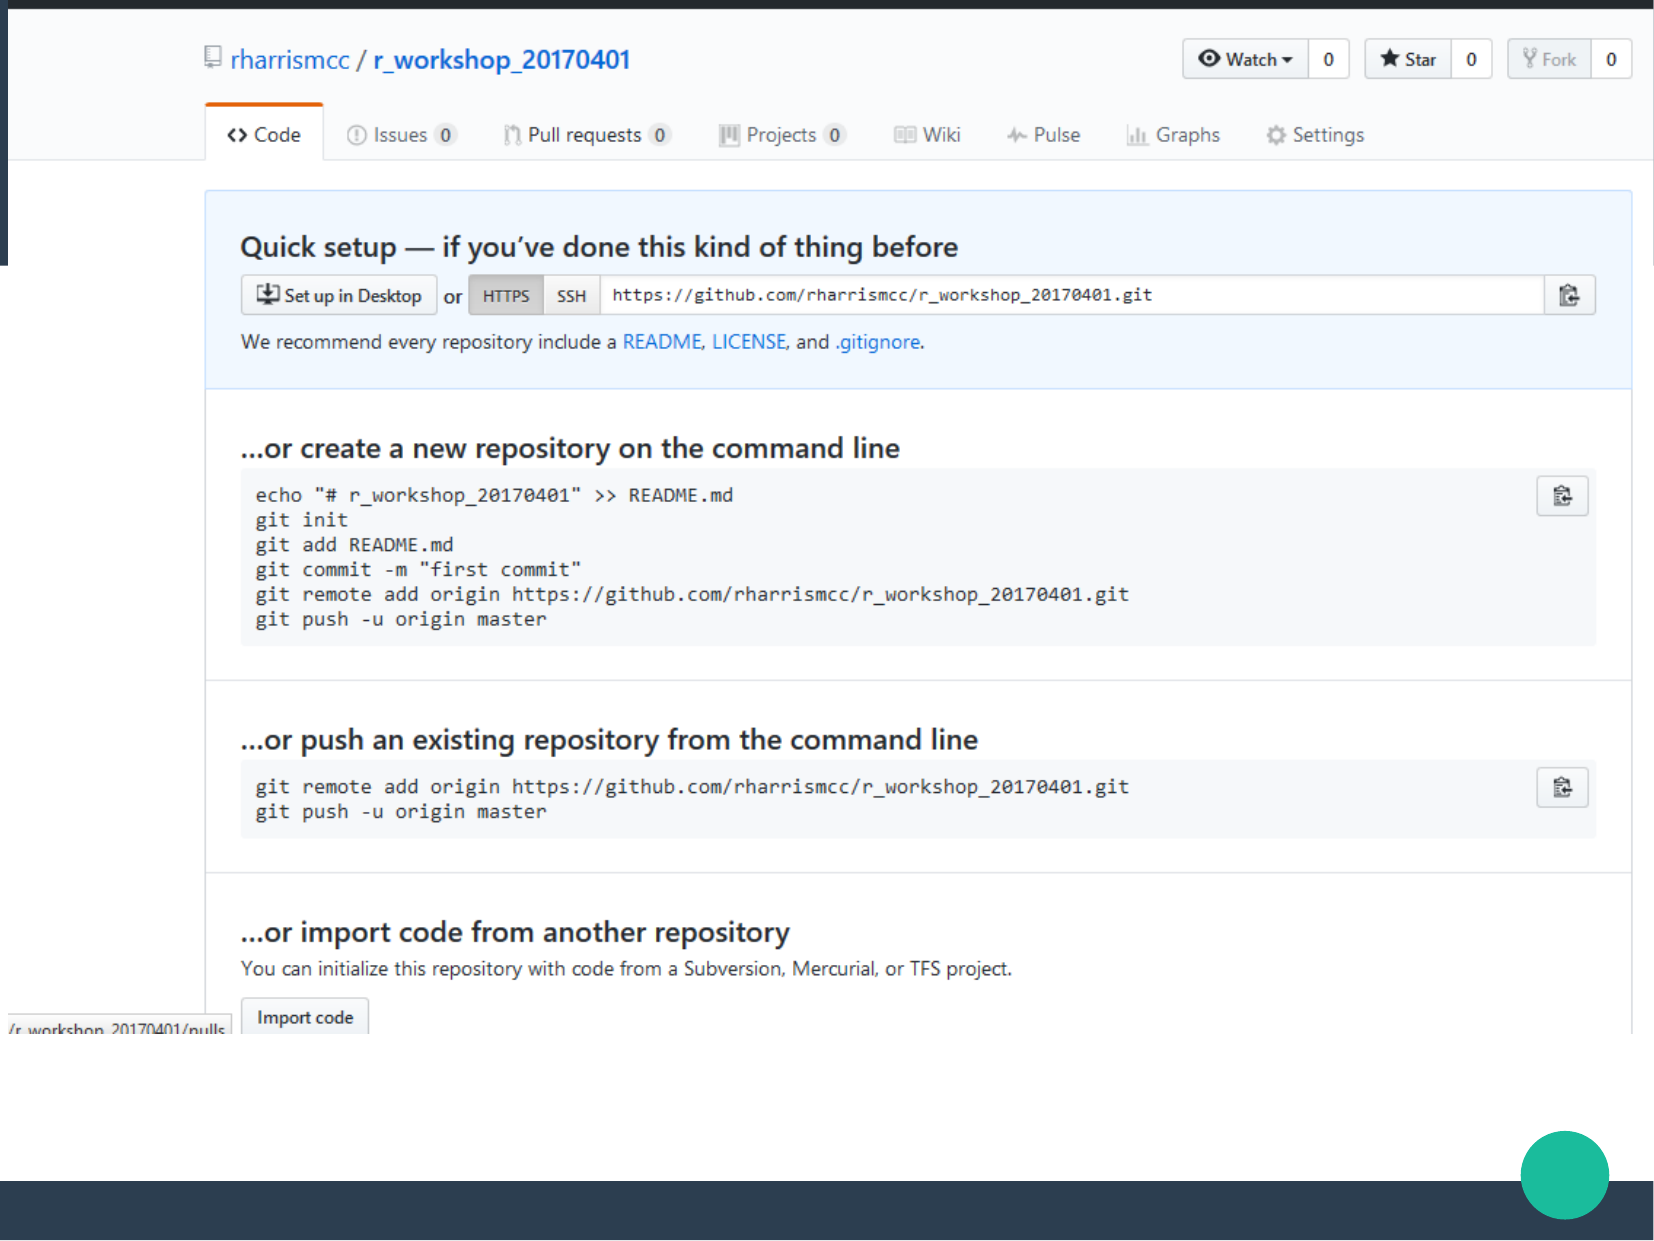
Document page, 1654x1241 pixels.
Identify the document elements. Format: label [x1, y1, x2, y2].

picture [8, 0, 1654, 1034]
